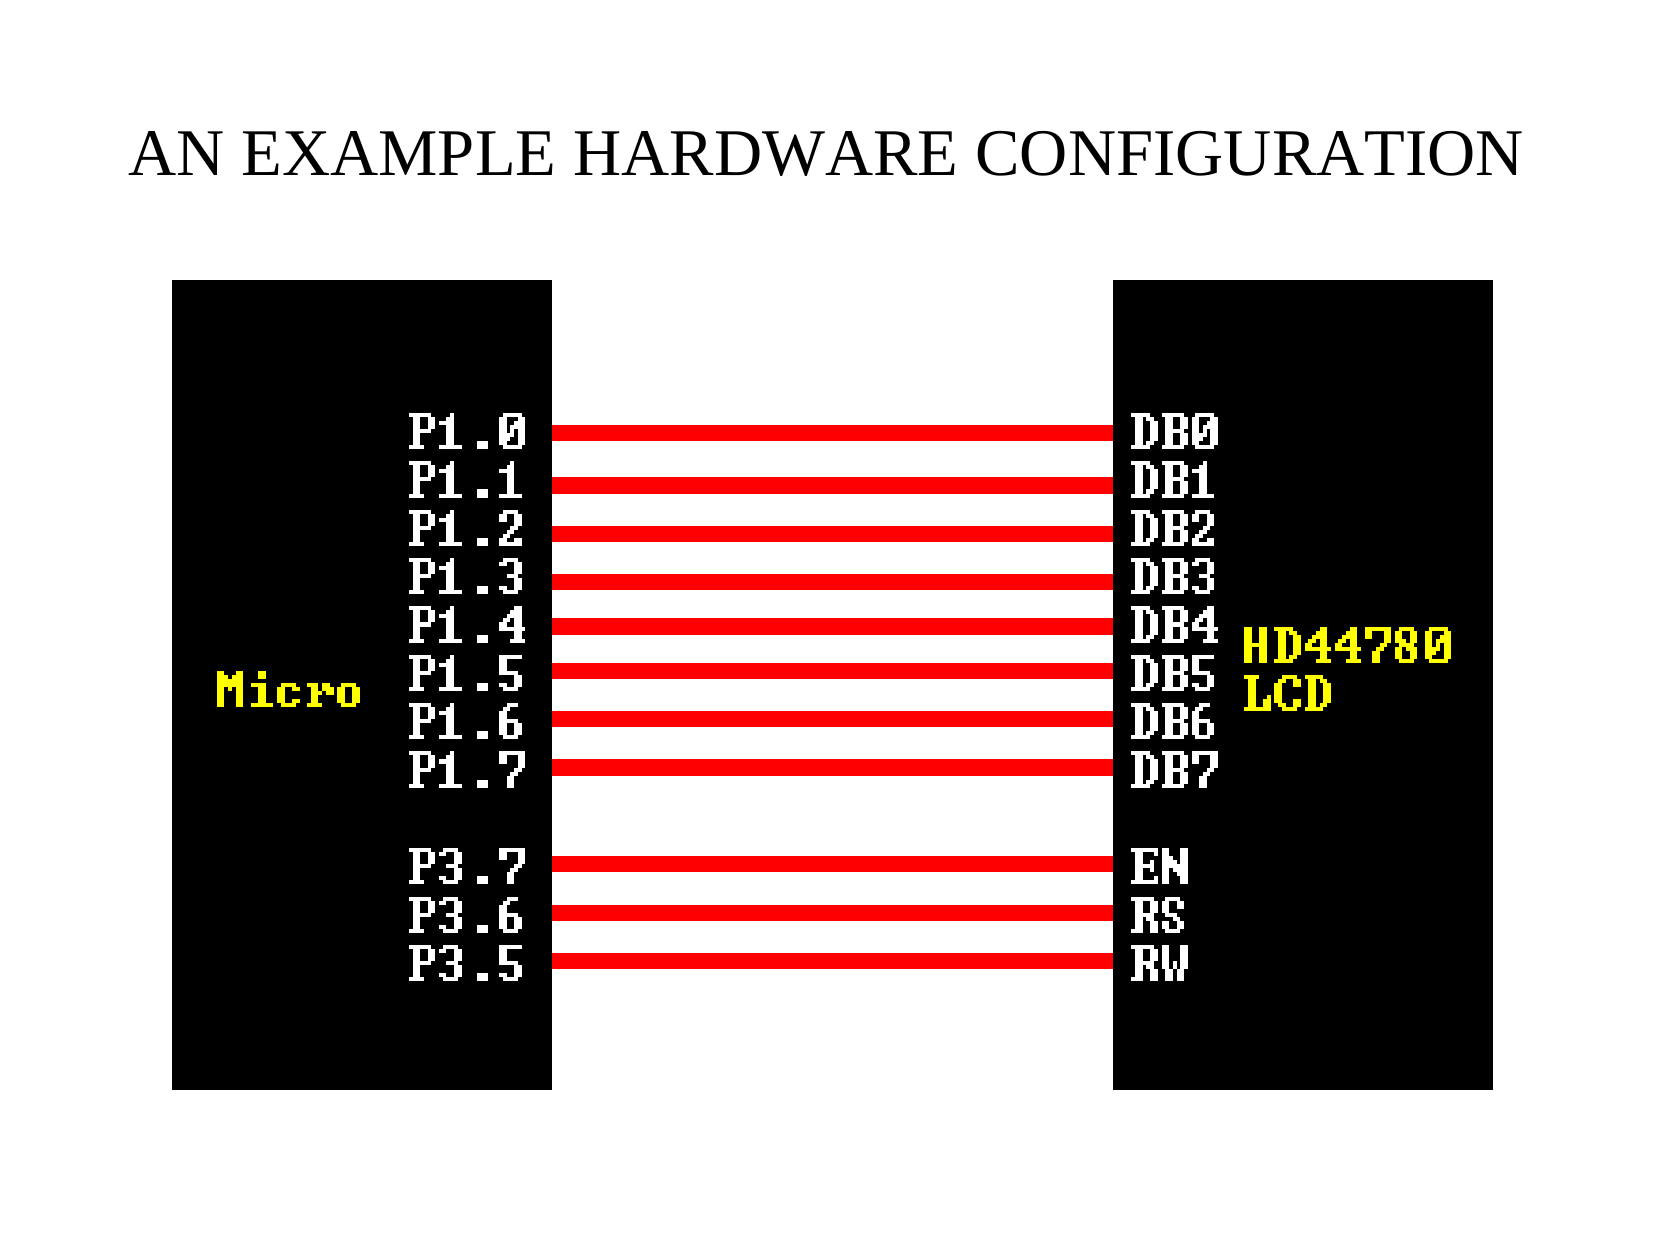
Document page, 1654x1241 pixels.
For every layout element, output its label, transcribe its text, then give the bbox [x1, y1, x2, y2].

picture [112, 224, 1576, 1163]
title AN EXAMPLE HARDWARE CONFIGURATION [82, 49, 1571, 257]
